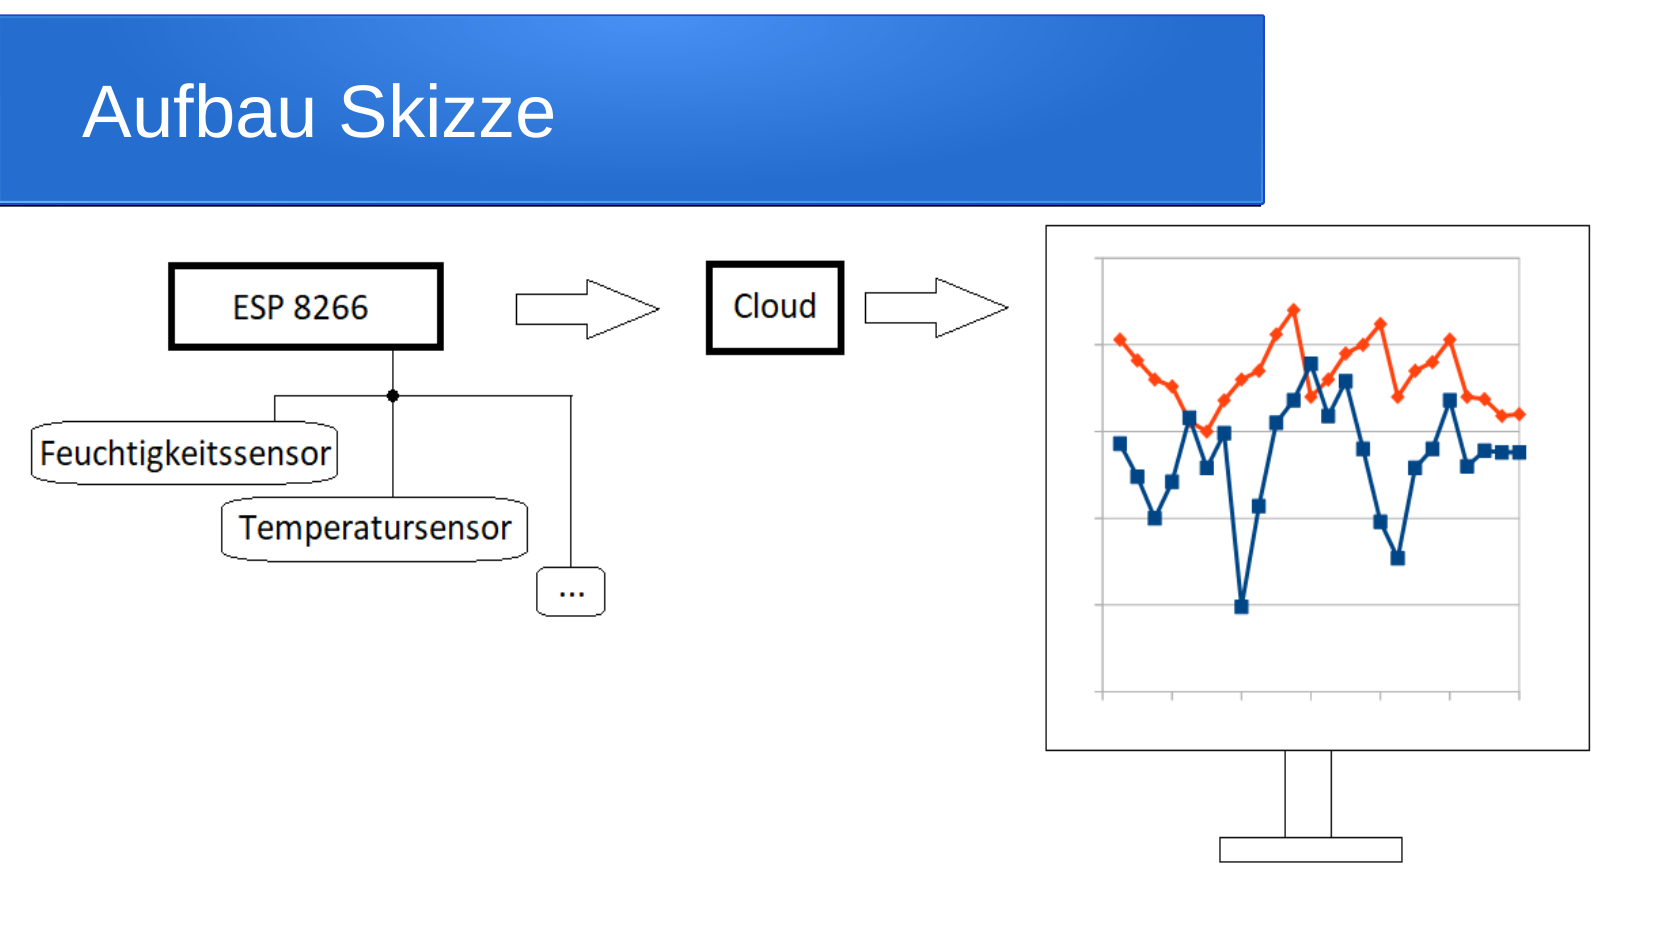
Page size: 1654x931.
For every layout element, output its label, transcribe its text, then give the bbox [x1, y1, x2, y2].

picture [23, 218, 1597, 870]
title Aufbau Skizze [82, 35, 1235, 189]
